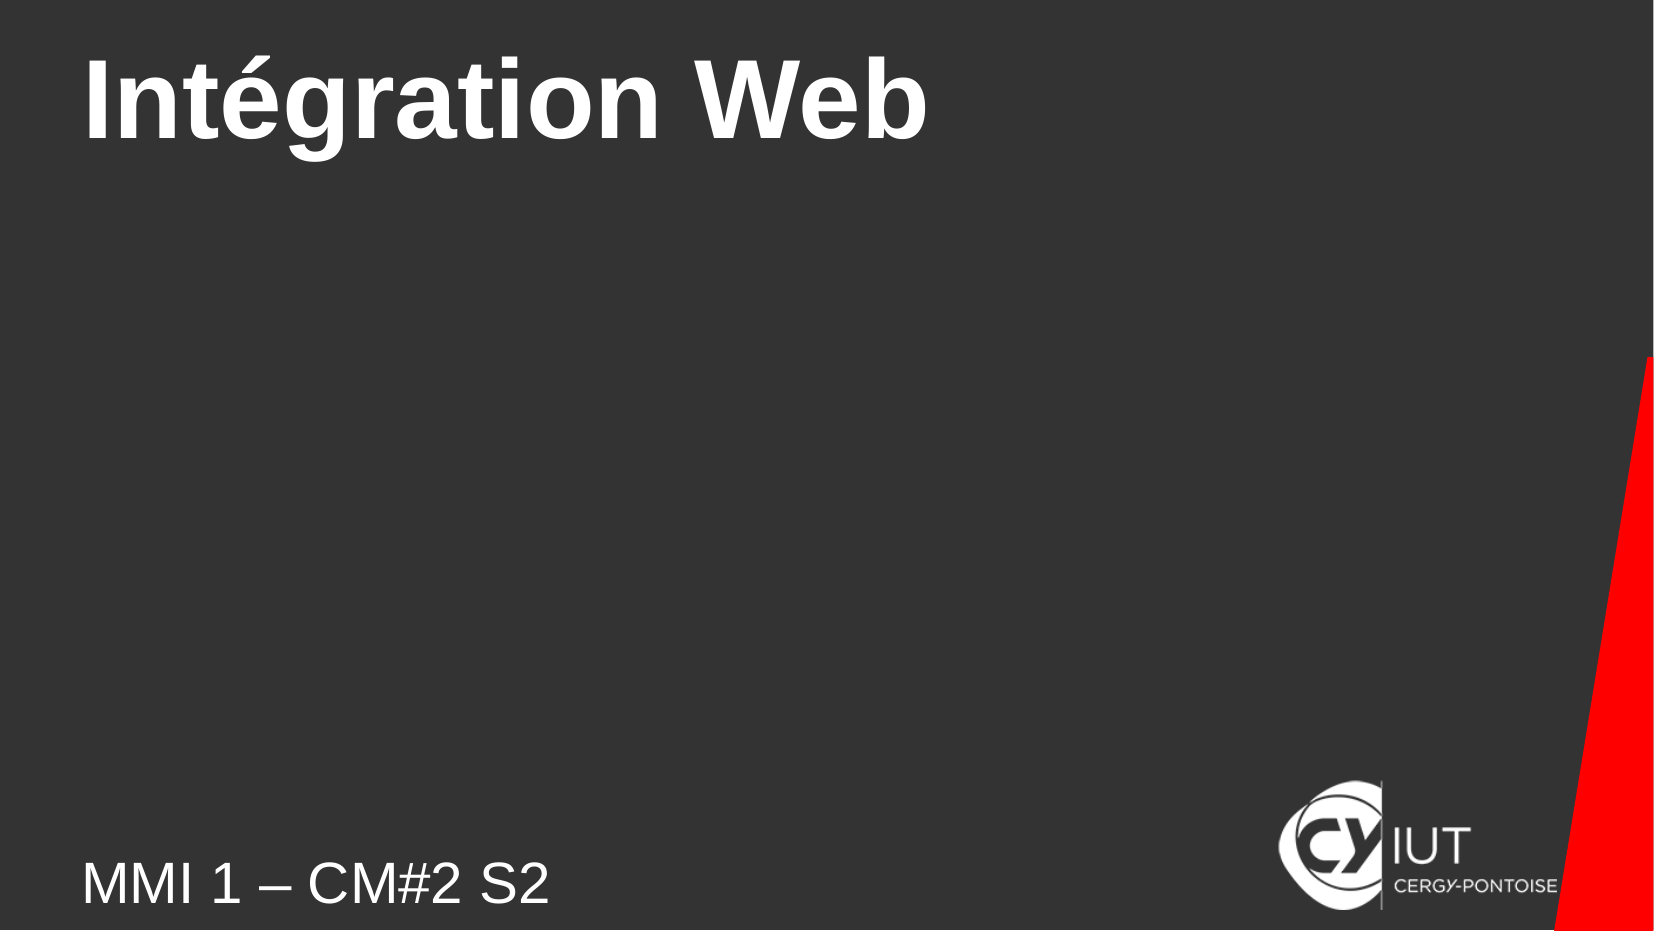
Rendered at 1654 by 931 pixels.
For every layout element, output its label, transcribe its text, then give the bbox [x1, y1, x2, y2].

title Intégration Web [82, 36, 1571, 226]
text_box [1554, 356, 1654, 931]
title MMI 1 – CM#2 S2 [81, 805, 1134, 931]
picture [1275, 779, 1557, 910]
